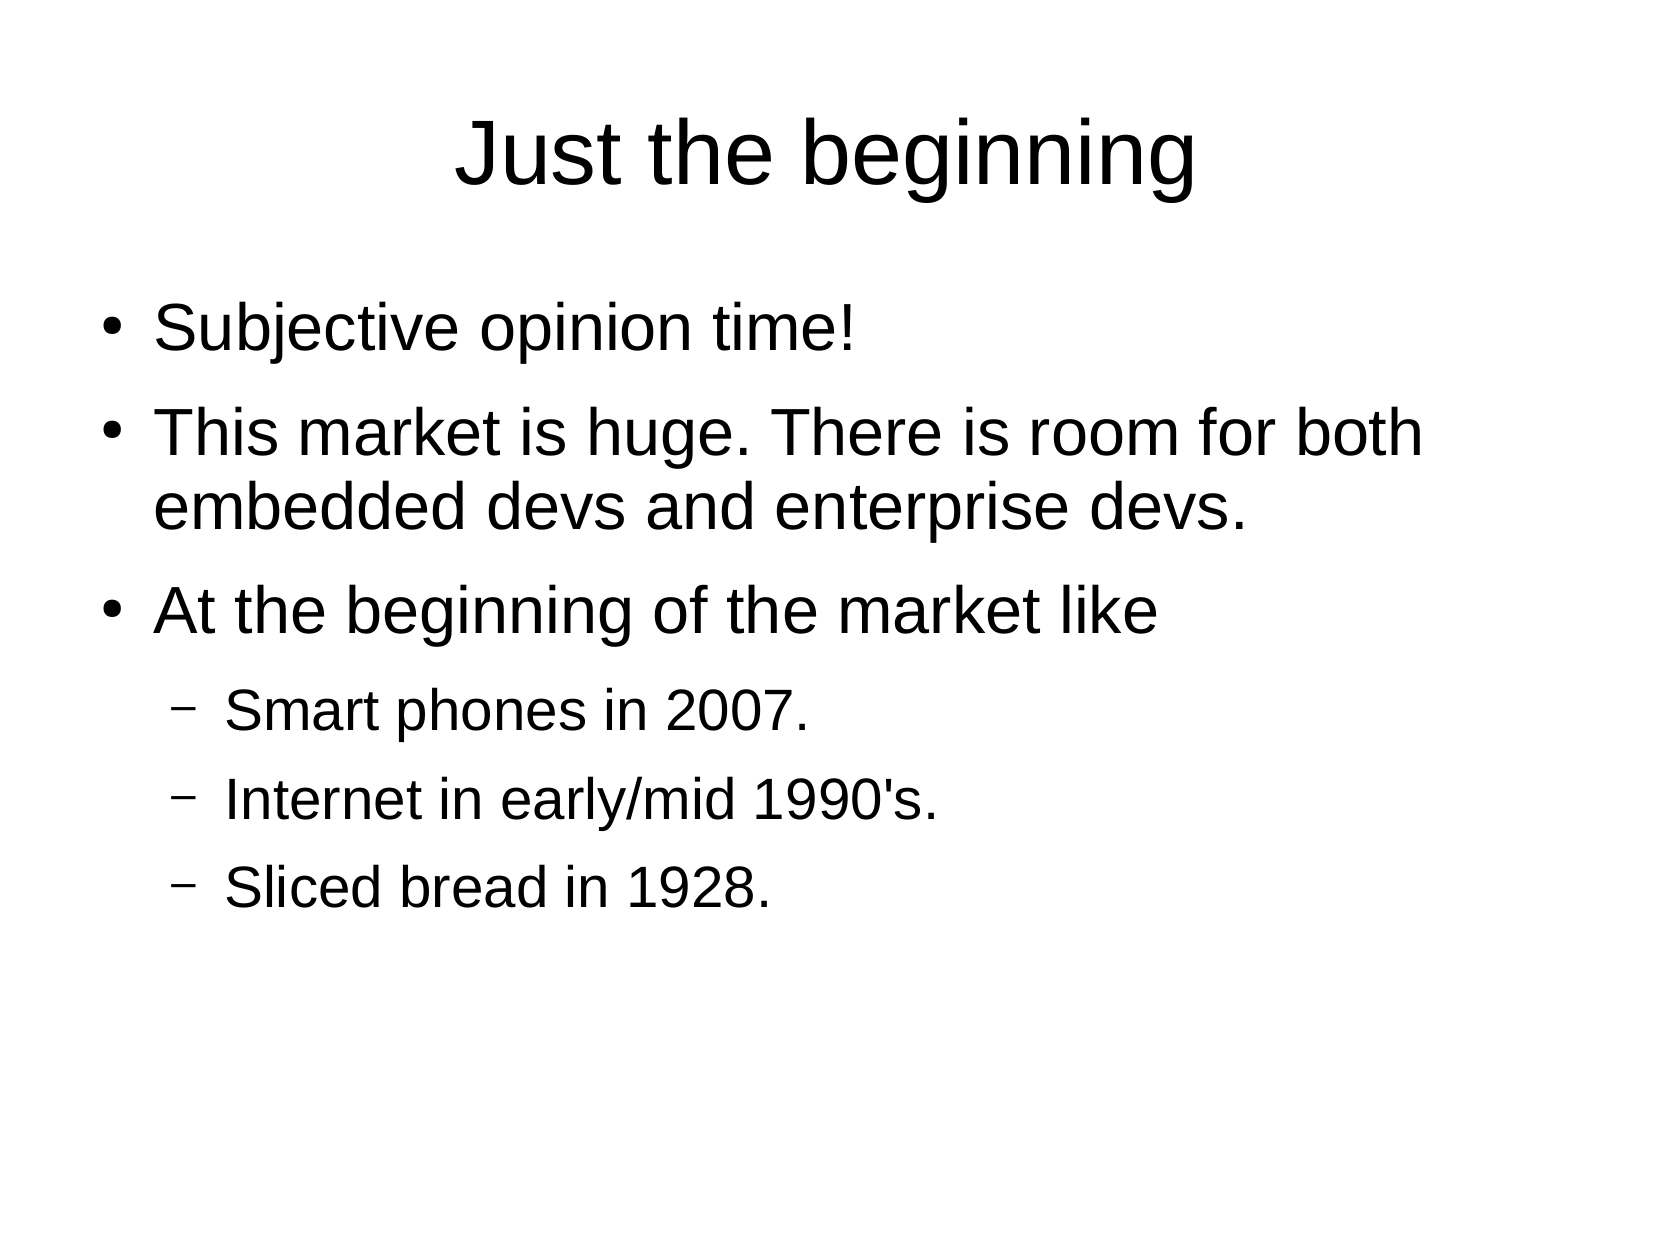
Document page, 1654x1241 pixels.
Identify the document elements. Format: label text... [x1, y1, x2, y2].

list Subjective opinion time! This market is huge. There is room for both embedded devs and enterprise devs. At the beginning of the market like Smart phones in 2007. Internet in early/mid 1990's. Sliced bread in 1928. [82, 290, 1571, 1010]
title Just the beginning [82, 49, 1571, 257]
